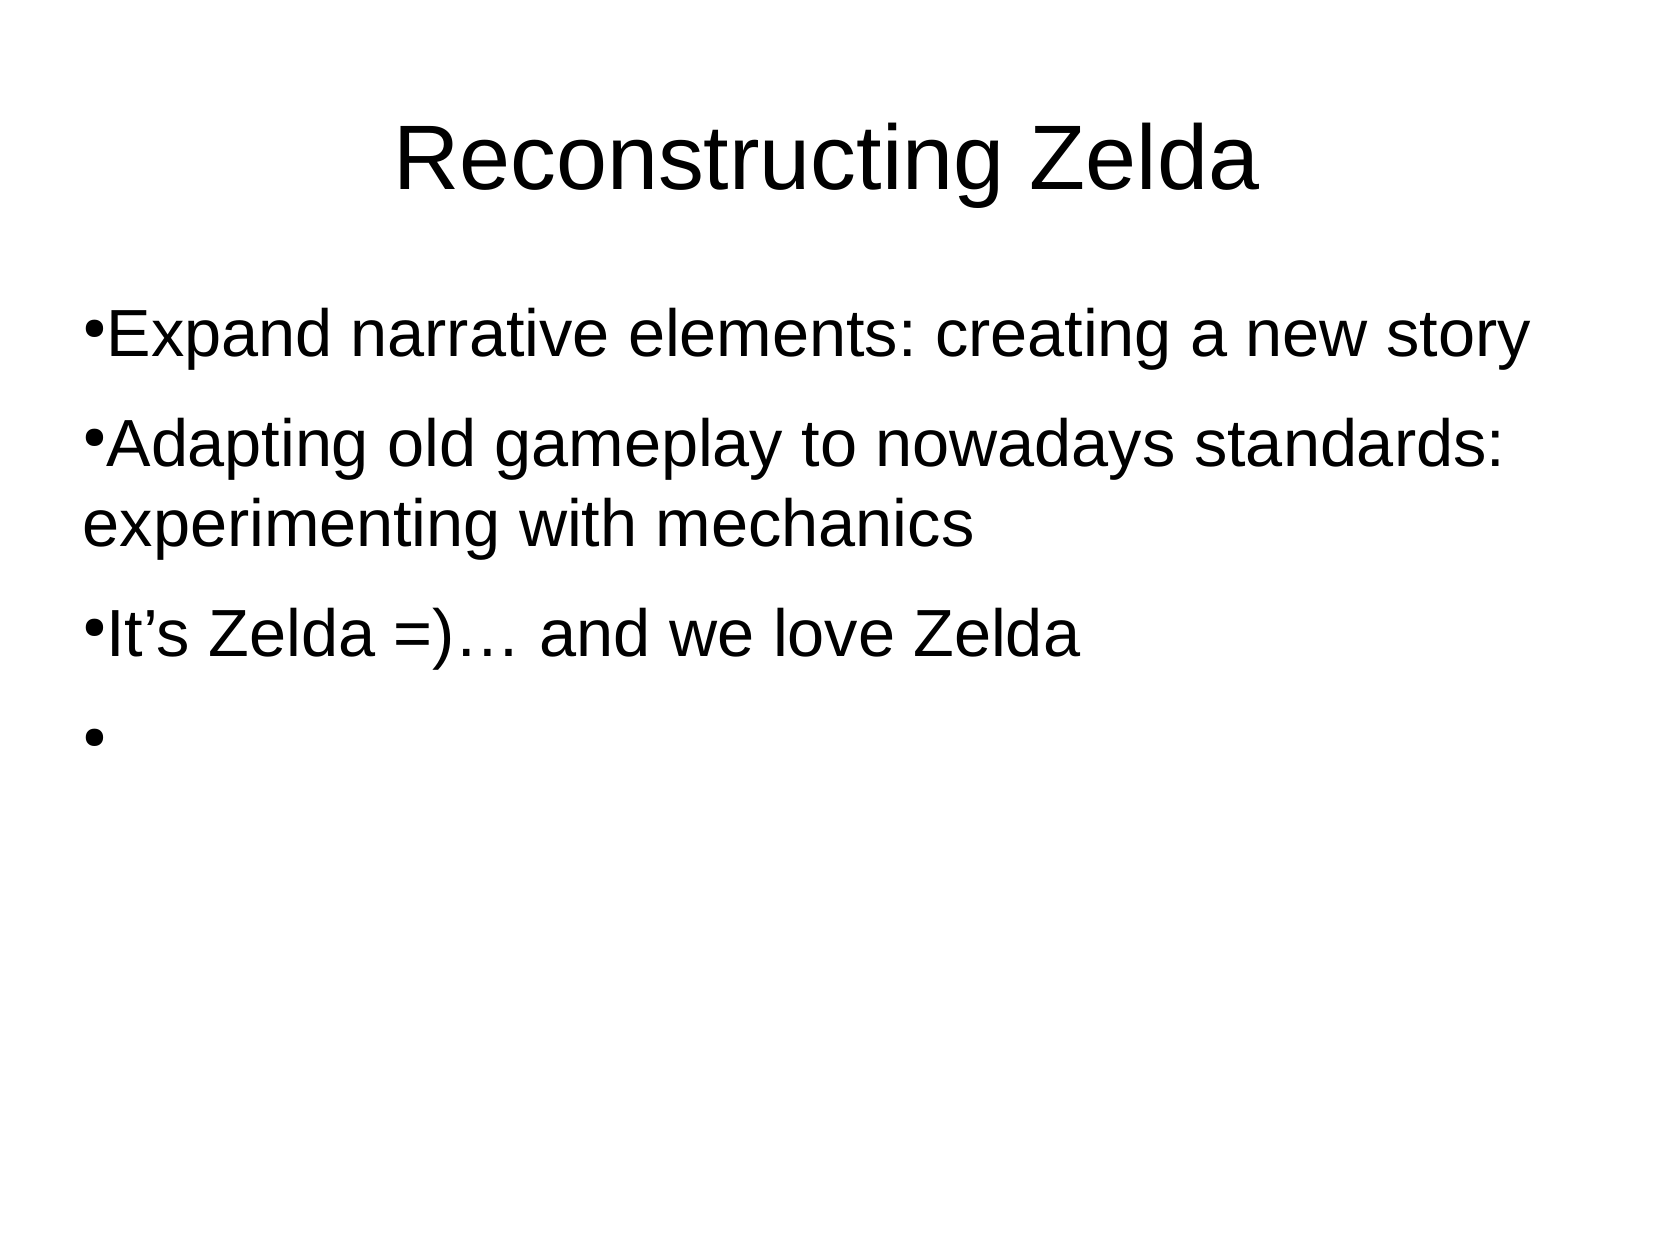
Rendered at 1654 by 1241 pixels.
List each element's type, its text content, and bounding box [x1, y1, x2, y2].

list Expand narrative elements: creating a new story Adapting old gameplay to nowadays standards: experimenting with mechanics It’s Zelda =)… and we love Zelda [82, 290, 1571, 1010]
title Reconstructing Zelda [82, 49, 1571, 257]
